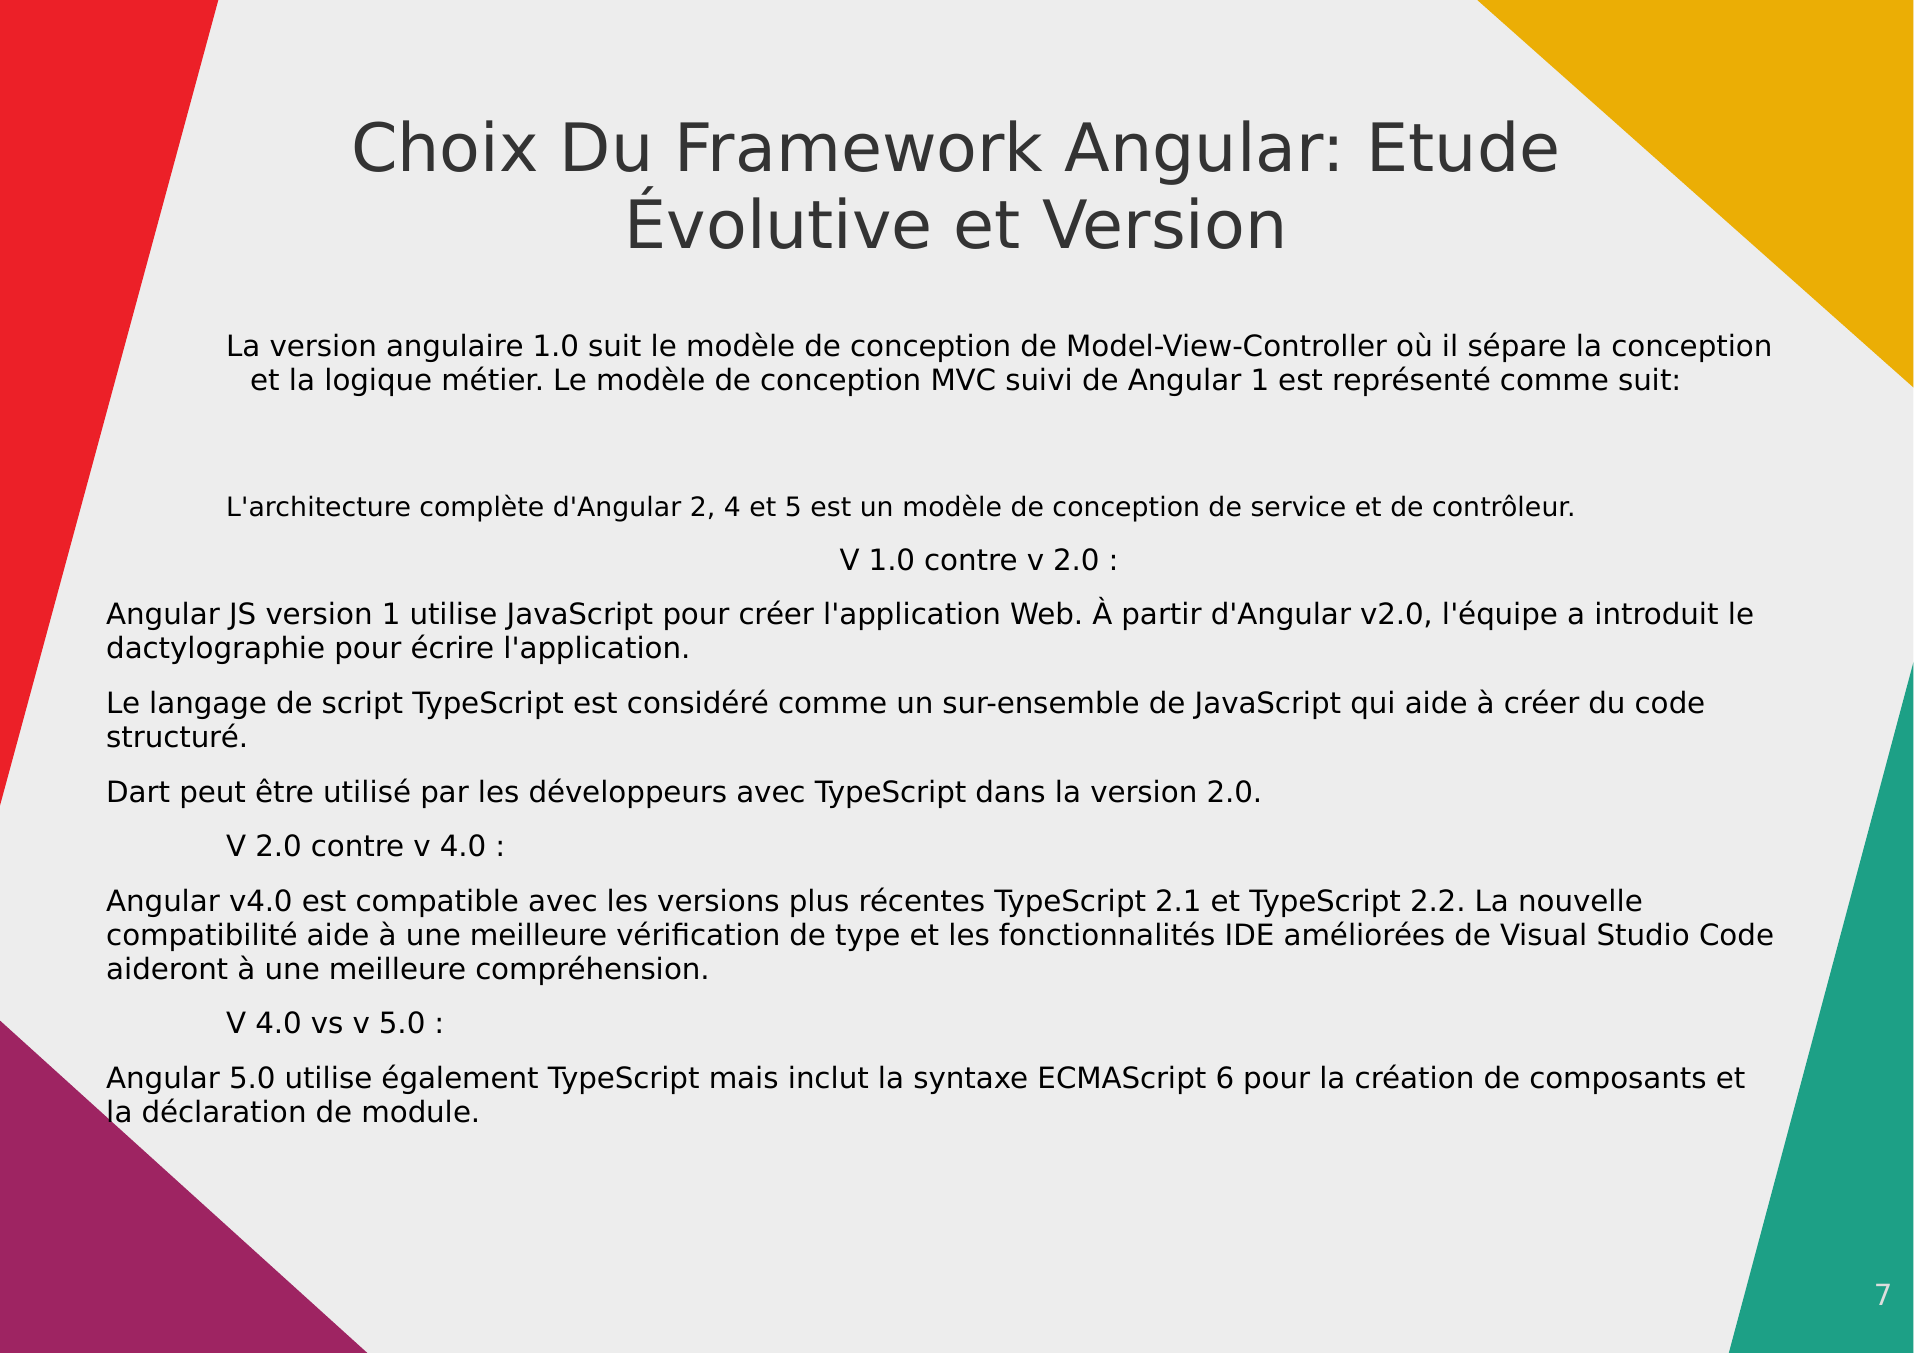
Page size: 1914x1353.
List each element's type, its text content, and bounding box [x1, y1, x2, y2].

list La version angulaire 1.0 suit le modèle de conception de Model-View-Controller où il sépare la conception et la logique métier. Le modèle de conception MVC suivi de Angular 1 est représenté comme suit: L'architecture complète d'Angular 2, 4 et 5 est un modèle de conception de service et de contrôleur. V 1.0 contre v 2.0 : Angular JS version 1 utilise JavaScript pour créer l'application Web. À partir d'Angular v2.0, l'équipe a introduit le dactylographie pour écrire l'application. Le langage de script TypeScript est considéré comme un sur-ensemble de JavaScript qui aide à créer du code structuré. Dart peut être utilisé par les développeurs avec TypeScript dans la version 2.0. V 2.0 contre v 4.0 : Angular v4.0 est compatible avec les versions plus récentes TypeScript 2.1 et TypeScript 2.2. La nouvelle compatibilité aide à une meilleure vérification de type et les fonctionnalités IDE améliorées de Visual Studio Code aideront à une meilleure compréhension. V 4.0 vs v 5.0 : Angular 5.0 utilise également TypeScript mais inclut la syntaxe ECMAScript 6 pour la création de composants et la déclaration de module. [106, 328, 1781, 1158]
title Choix Du Framework Angular: Etude Évolutive et Version [132, 79, 1781, 295]
